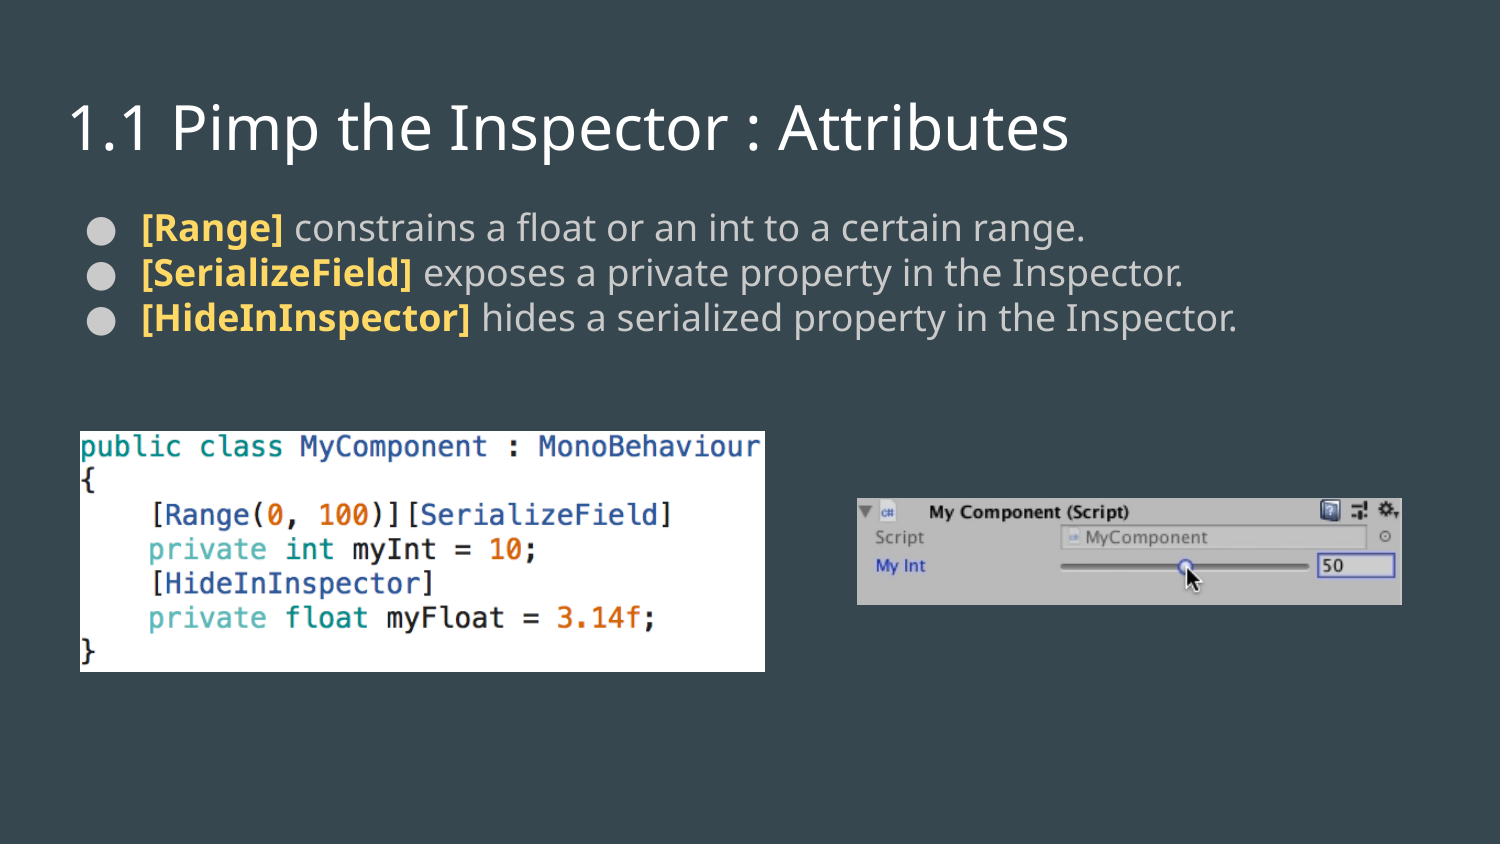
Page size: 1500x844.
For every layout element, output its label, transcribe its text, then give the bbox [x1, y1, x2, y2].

picture [857, 498, 1402, 605]
picture [80, 431, 765, 672]
title 1.1 Pimp the Inspector : Attributes [51, 72, 1449, 167]
list [Range] constrains a float or an int to a certain range. [SerializeField] exposes a private property in the Inspector. [HideInInspector] hides a serialized property in the Inspector. [51, 189, 1449, 750]
